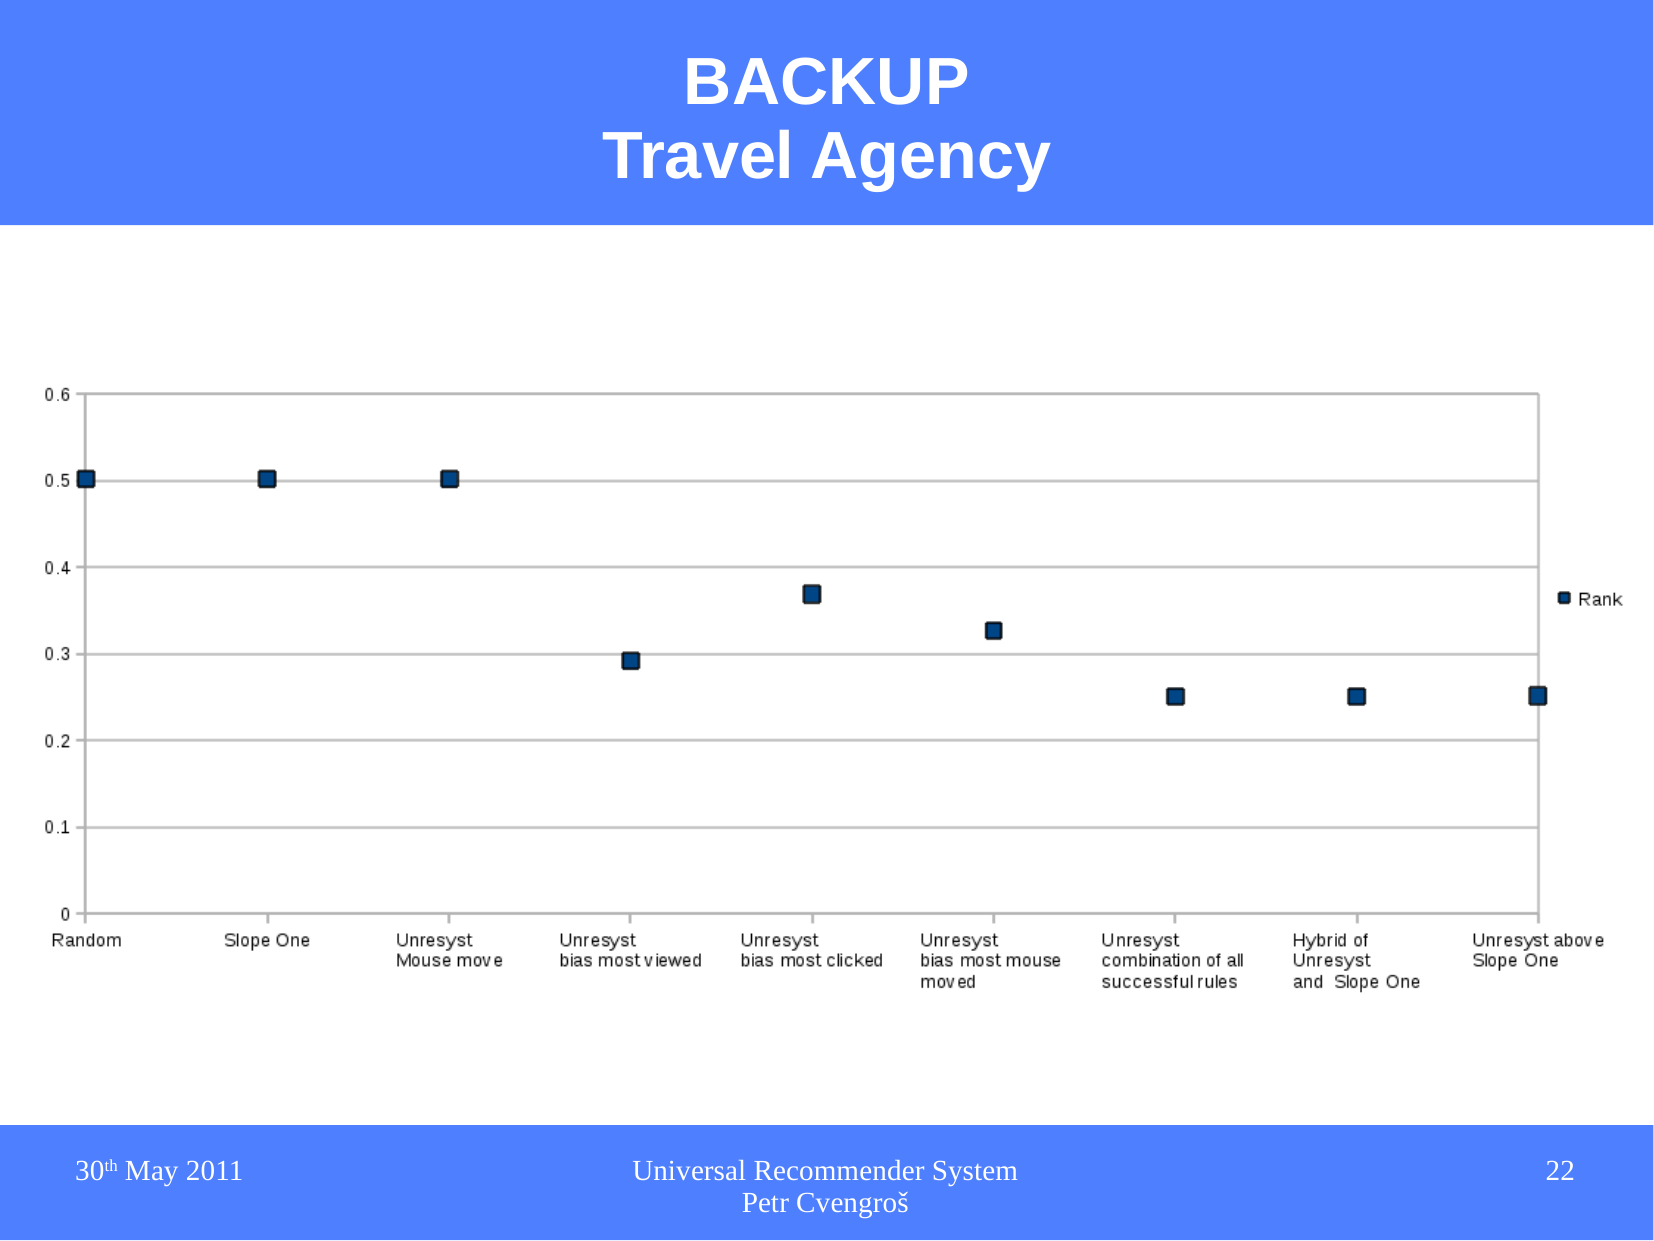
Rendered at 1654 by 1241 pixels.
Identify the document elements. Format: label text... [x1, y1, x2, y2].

picture [31, 371, 1630, 1001]
title BACKUP Travel Agency [82, 32, 1571, 205]
